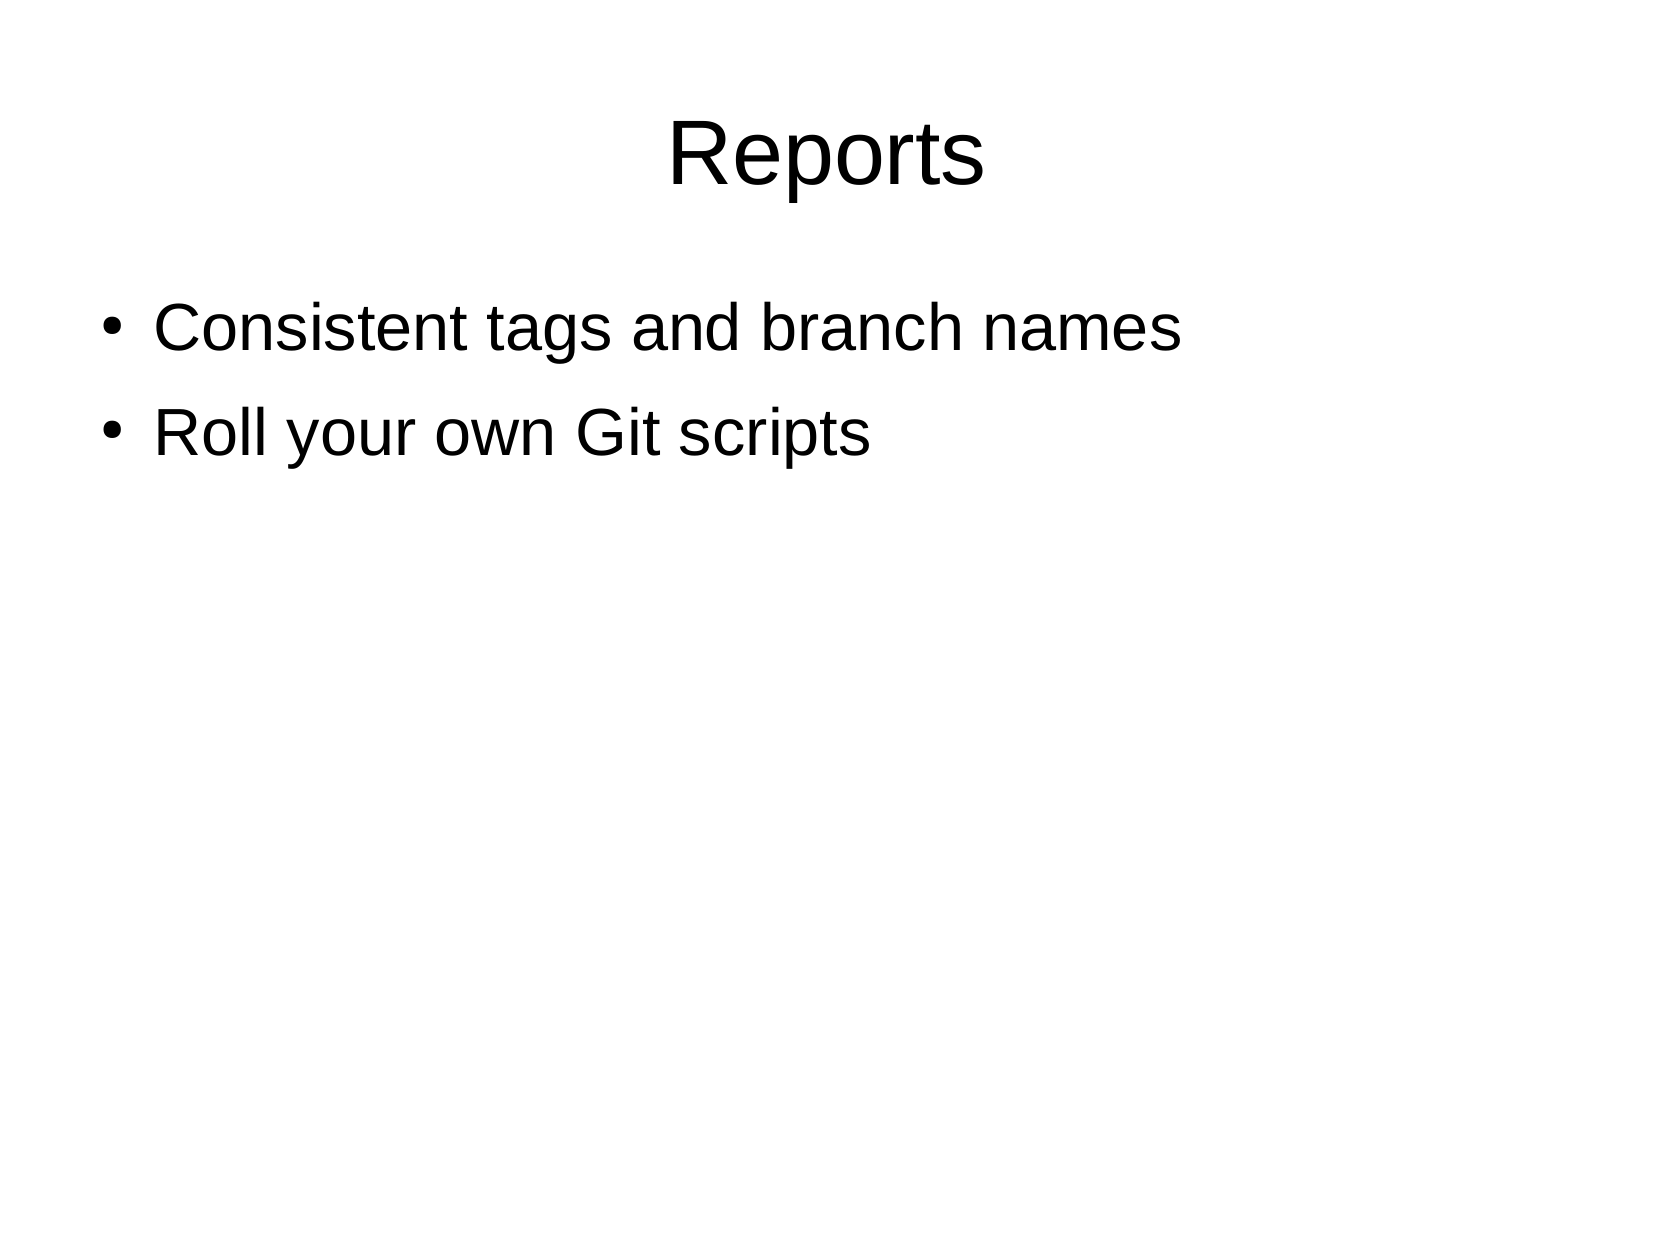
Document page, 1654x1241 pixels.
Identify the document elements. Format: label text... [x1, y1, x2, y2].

title Reports [82, 56, 1571, 250]
list Consistent tags and branch names Roll your own Git scripts [82, 290, 1571, 1109]
